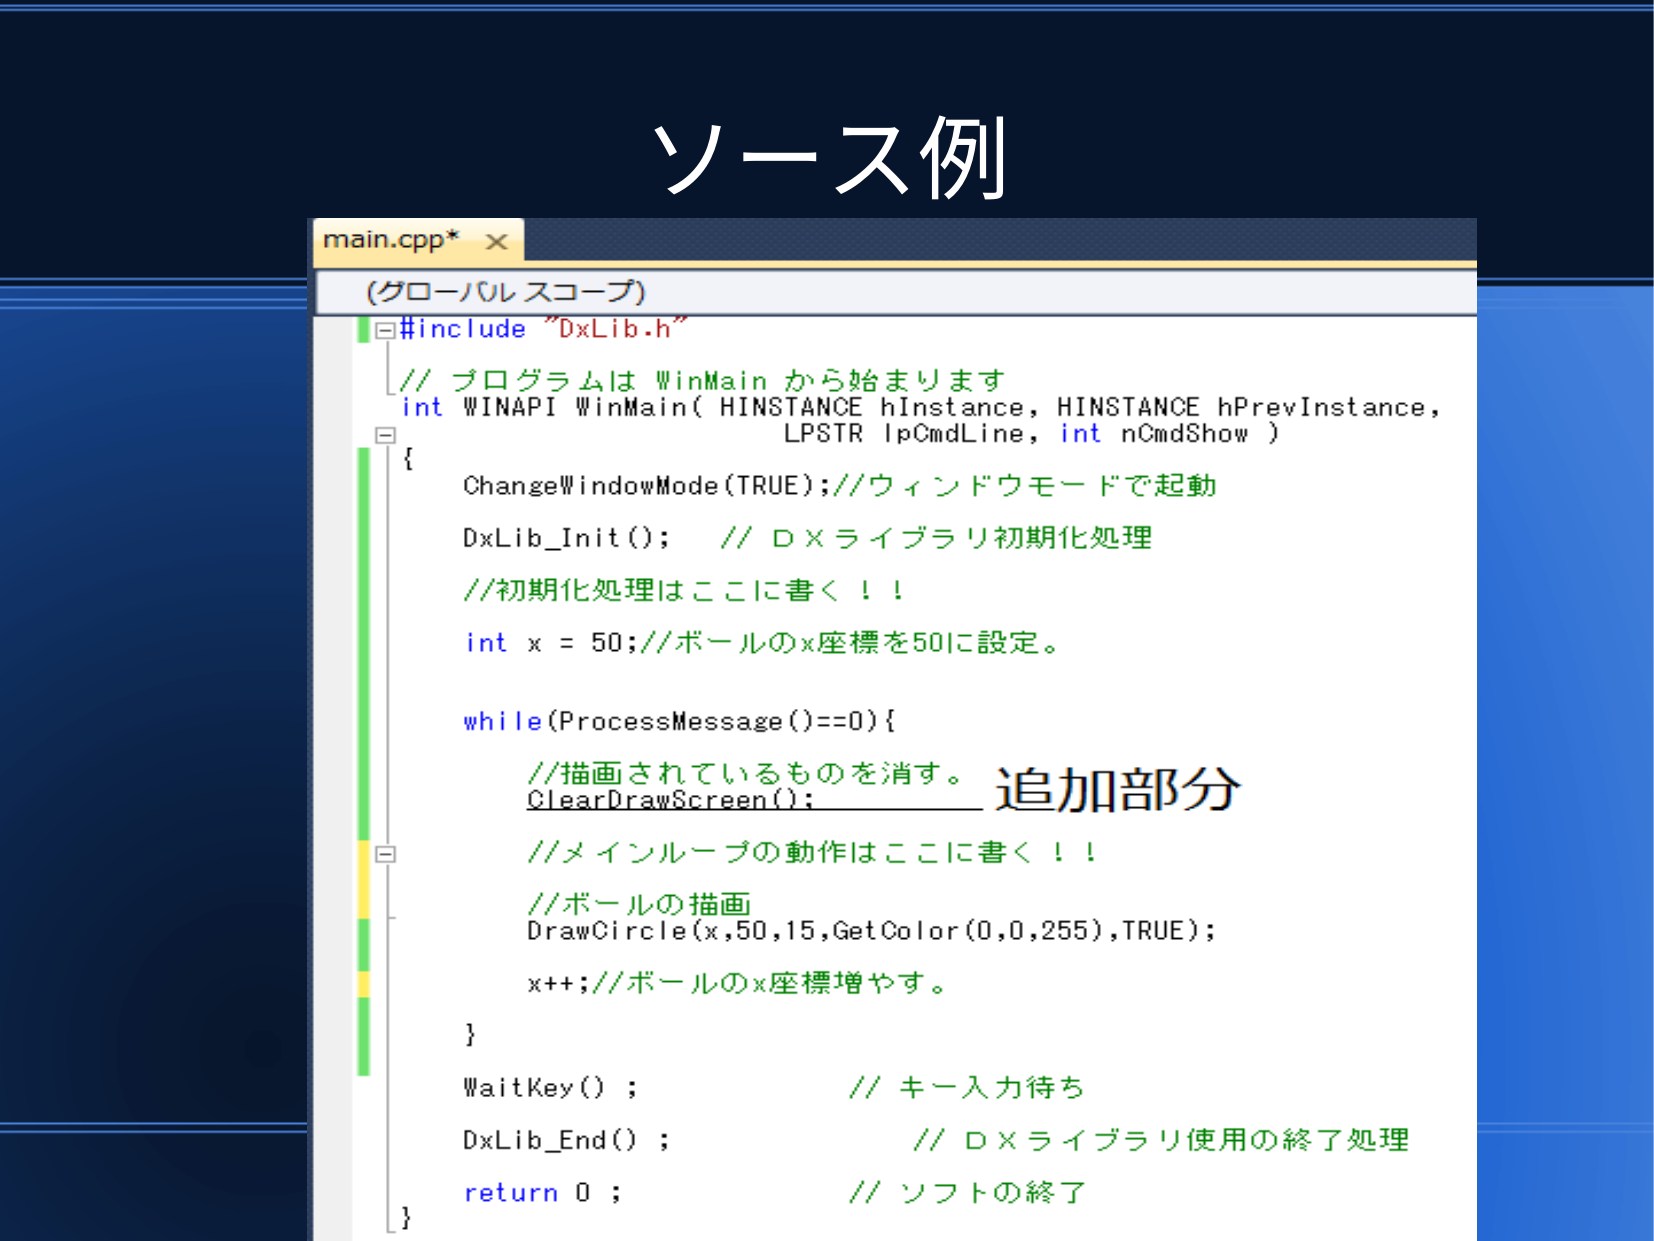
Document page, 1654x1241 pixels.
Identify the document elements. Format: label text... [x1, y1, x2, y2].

title ソース例 [82, 49, 1571, 257]
picture [0, 0, 1654, 1241]
